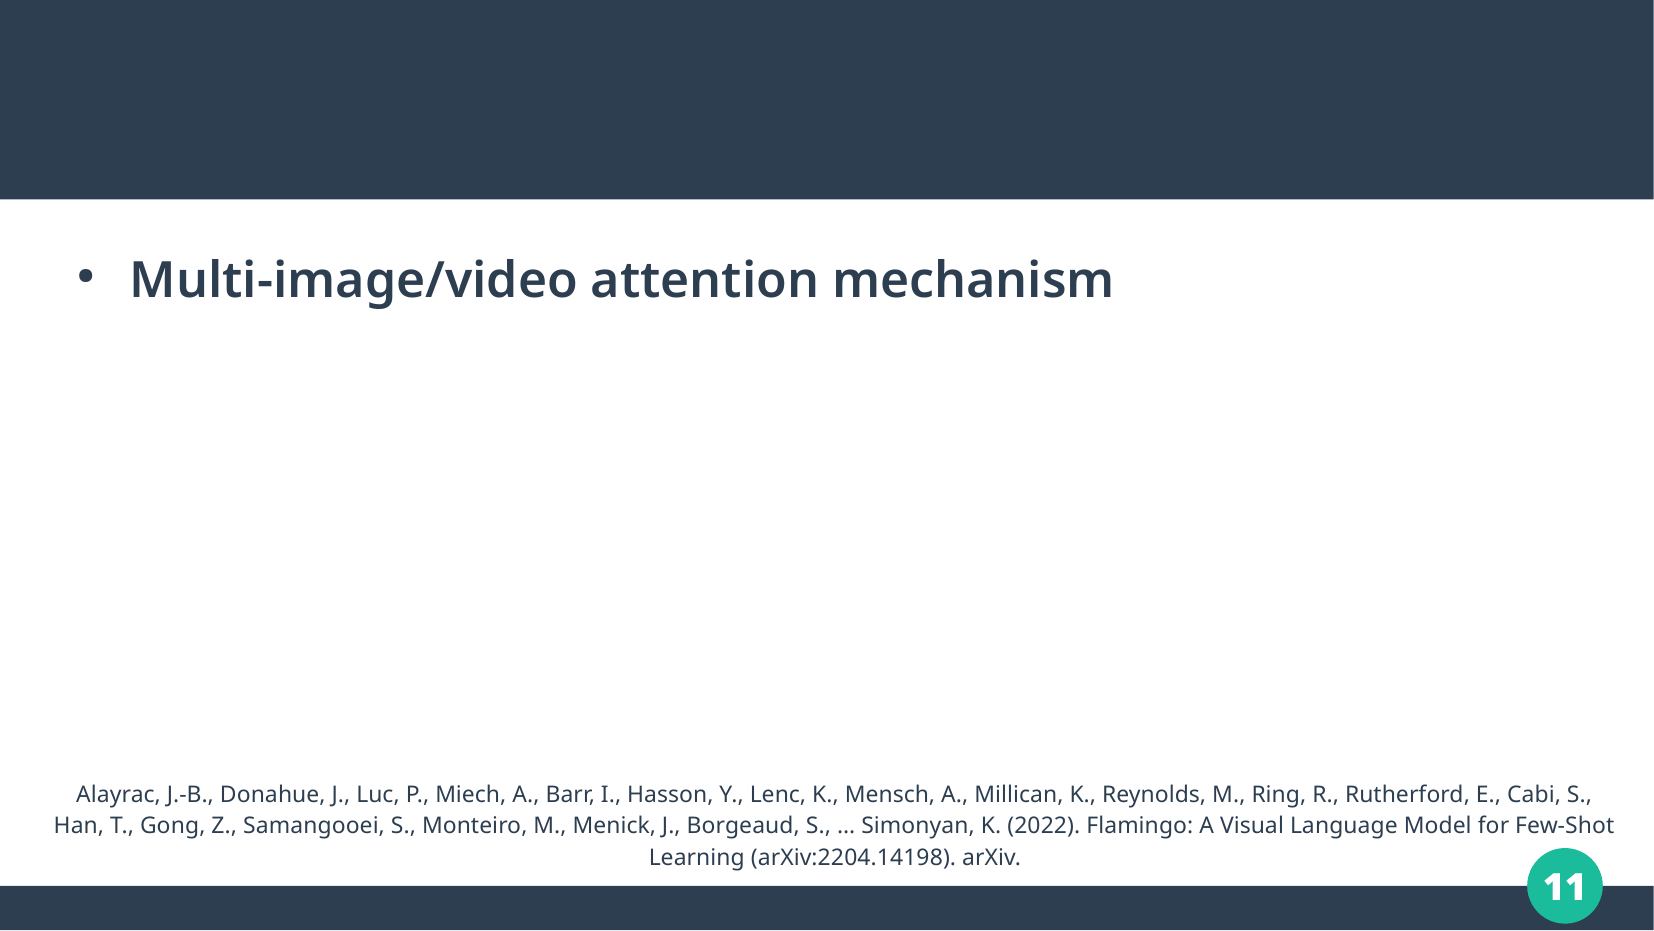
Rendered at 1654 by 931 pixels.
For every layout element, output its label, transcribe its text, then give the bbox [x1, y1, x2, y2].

list Multi-image/video attention mechanism [59, 243, 1595, 787]
text_box Alayrac, J.-B., Donahue, J., Luc, P., Miech, A., Barr, I., Hasson, Y., Lenc, K., Mensch, A., Millican, K., Reynolds, M., Ring, R., Rutherford, E., Cabi, S., Han, T., Gong, Z., Samangooei, S., Monteiro, M., Menick, J., Borgeaud, S., … Simonyan, K. (2022). Flamingo: A Visual Language Model for Few-Shot Learning (arXiv:2204.14198). arXiv. [37, 787, 1634, 863]
